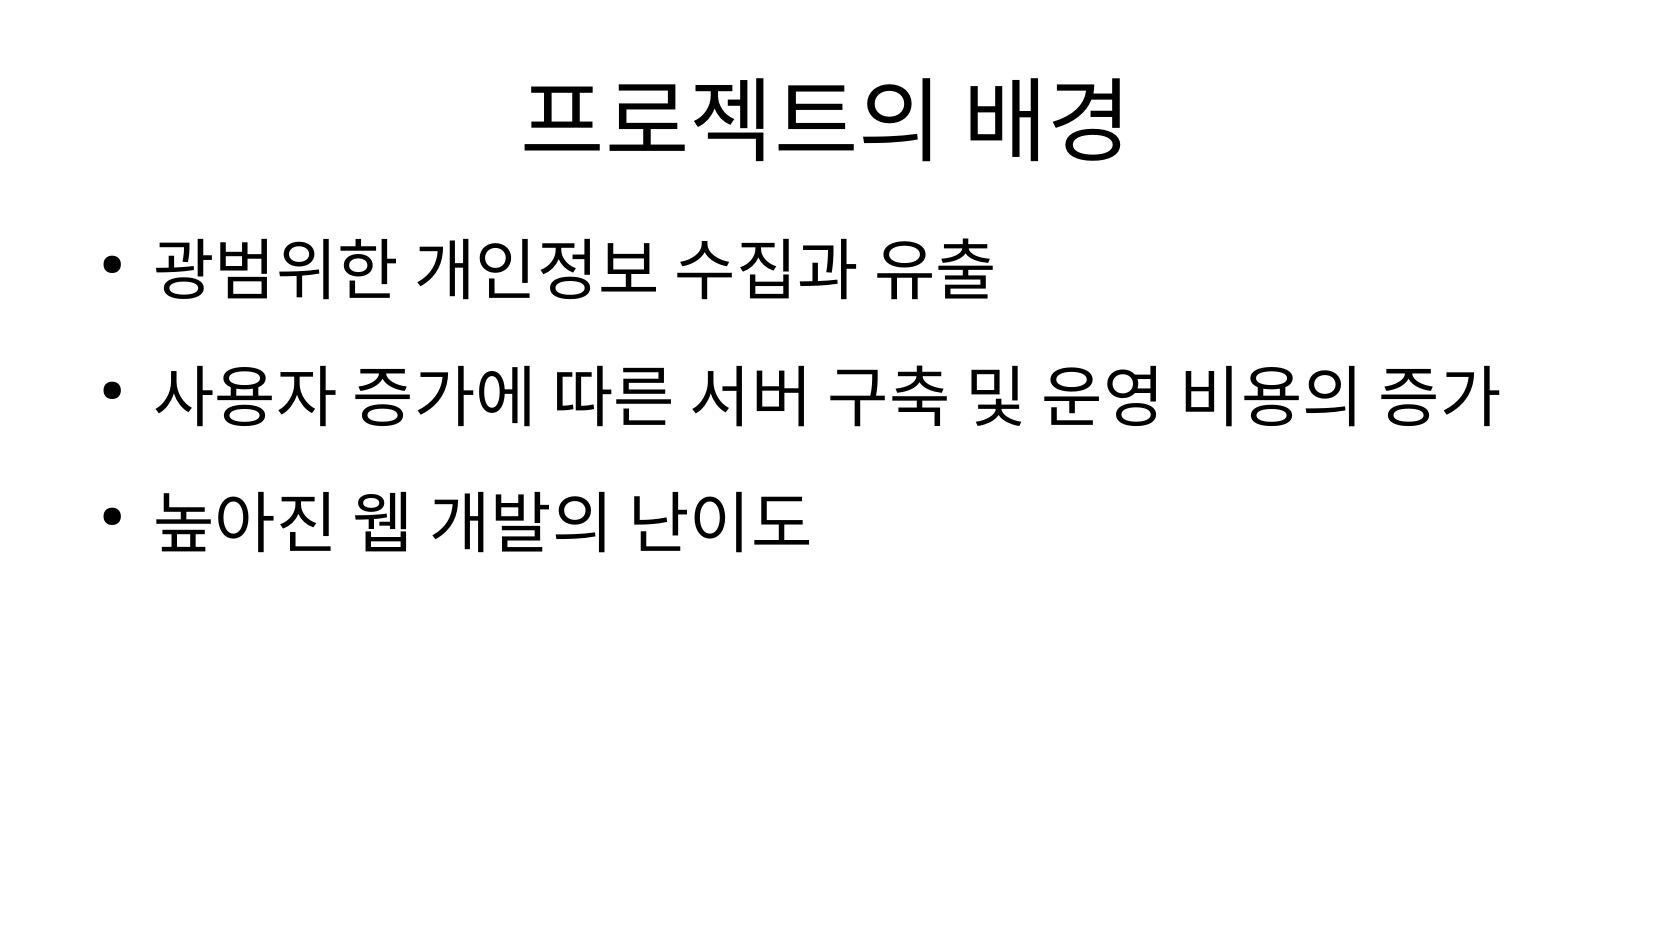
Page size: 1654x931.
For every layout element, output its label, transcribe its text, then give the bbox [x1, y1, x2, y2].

title 프로젝트의 배경 [82, 37, 1571, 193]
list 광범위한 개인정보 수집과 유출 사용자 증가에 따른 서버 구축 및 운영 비용의 증가 높아진 웹 개발의 난이도 [82, 217, 1571, 758]
